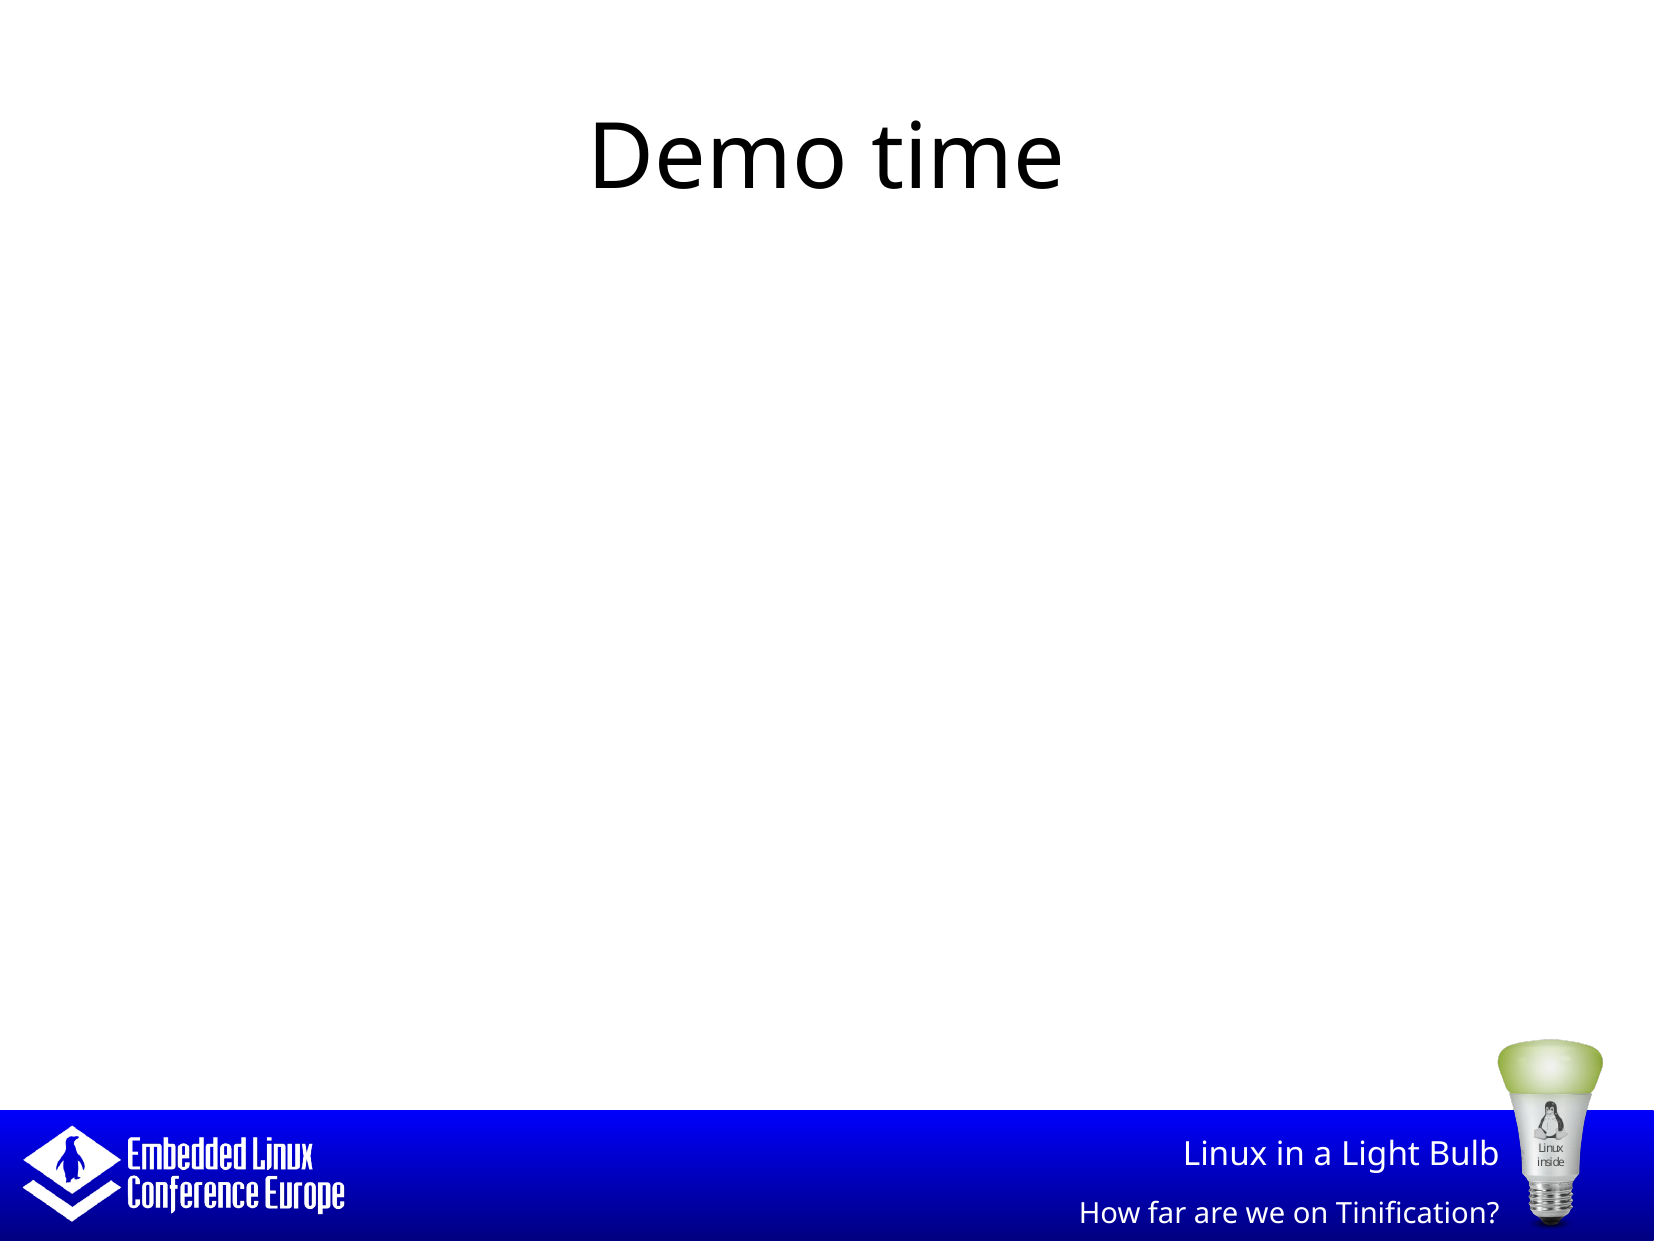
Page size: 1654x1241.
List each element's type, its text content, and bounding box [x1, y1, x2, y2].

picture [18, 1120, 349, 1226]
title Demo time [82, 49, 1571, 257]
